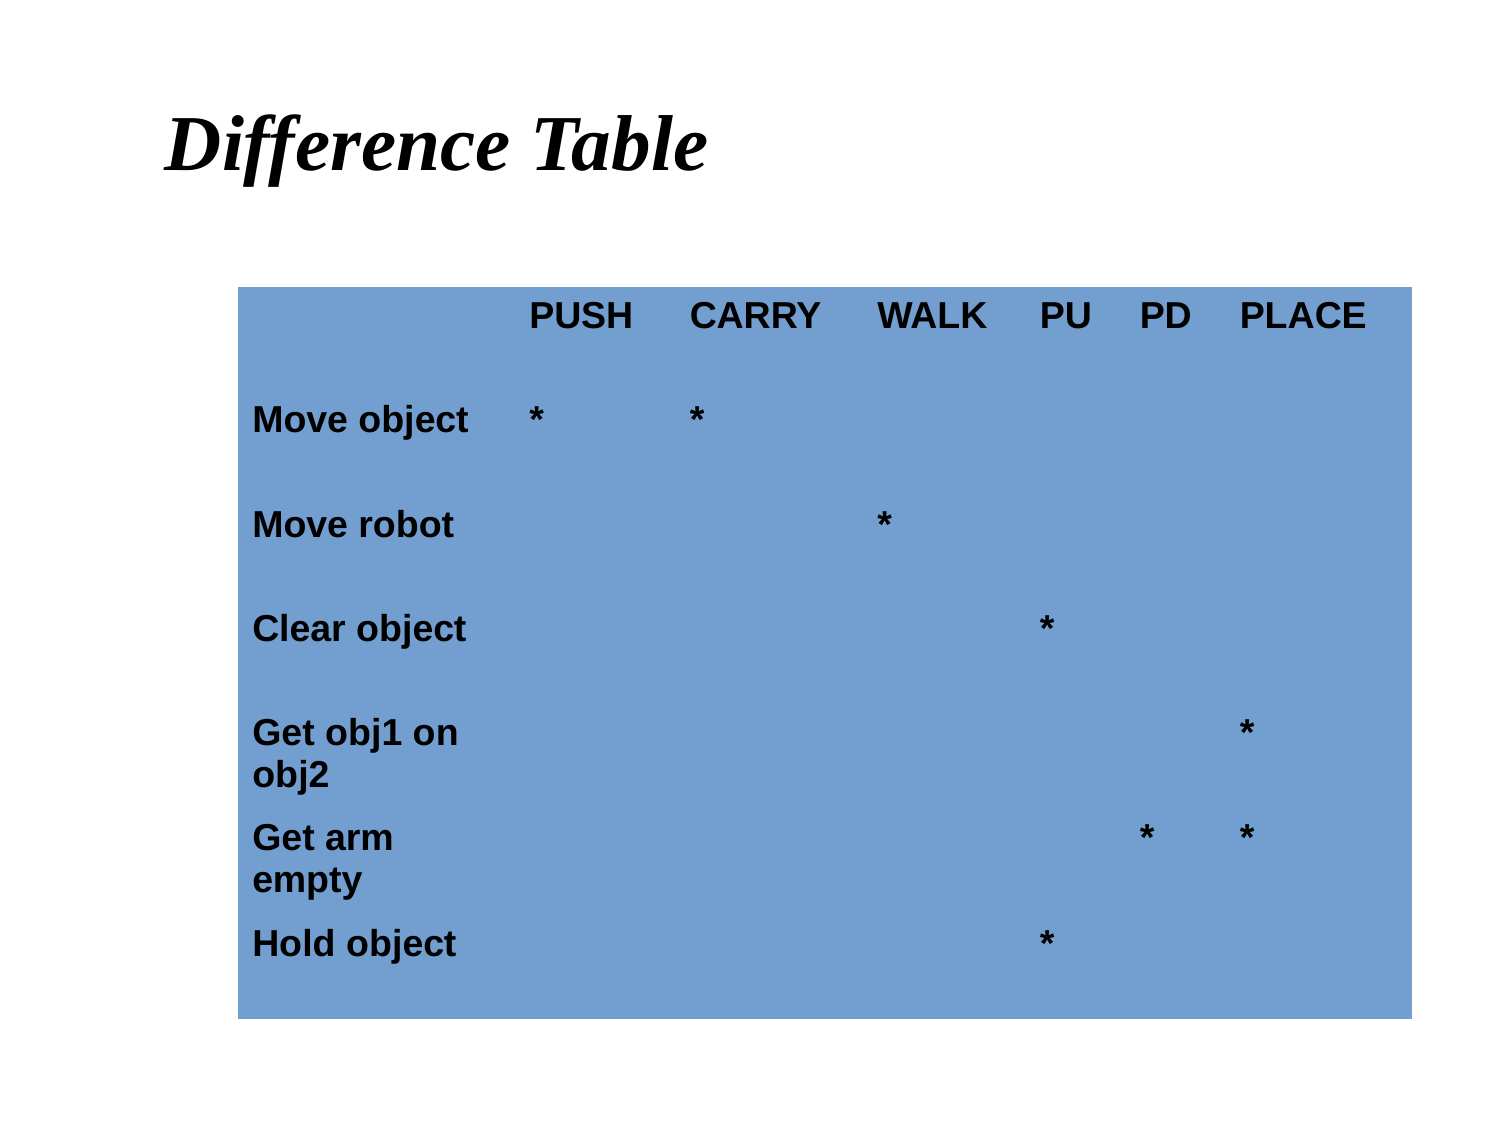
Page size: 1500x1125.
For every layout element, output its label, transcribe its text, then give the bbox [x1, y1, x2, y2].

table_cell [1225, 600, 1412, 704]
table_header [238, 287, 515, 391]
table_cell * [1225, 704, 1412, 809]
table_header PUSH [515, 287, 675, 391]
table_cell [675, 809, 863, 915]
table_cell [675, 704, 863, 809]
table_header WALK [863, 287, 1025, 391]
table_cell Move object [238, 391, 515, 496]
table_cell [1025, 391, 1125, 496]
table_cell [675, 496, 863, 600]
table_cell [1125, 915, 1225, 1019]
table_cell [515, 600, 675, 704]
table_cell [863, 600, 1025, 704]
table_cell Move robot [238, 496, 515, 600]
table_cell [863, 809, 1025, 915]
table_cell [1225, 391, 1412, 496]
table_cell [863, 391, 1025, 496]
table_cell Clear object [238, 600, 515, 704]
table_header PD [1125, 287, 1225, 391]
table_cell [515, 809, 675, 915]
table_cell [1125, 704, 1225, 809]
table_cell * [1025, 915, 1125, 1019]
table_cell [515, 704, 675, 809]
table_cell * [863, 496, 1025, 600]
table_cell [515, 915, 675, 1019]
text_box Difference Table [149, 45, 1425, 233]
table_cell * [1225, 809, 1412, 915]
table_cell [1125, 600, 1225, 704]
table_cell Hold object [238, 915, 515, 1019]
table_cell [1125, 496, 1225, 600]
table_cell [1225, 915, 1412, 1019]
table_cell [675, 600, 863, 704]
table_cell [675, 915, 863, 1019]
table_cell * [515, 391, 675, 496]
table_header PU [1025, 287, 1125, 391]
table_header PLACE [1225, 287, 1412, 391]
table_cell [1025, 704, 1125, 809]
table_cell [1225, 496, 1412, 600]
table_cell * [675, 391, 863, 496]
table_header CARRY [675, 287, 863, 391]
table_cell [863, 704, 1025, 809]
table_cell * [1125, 809, 1225, 915]
table_cell Get arm empty [238, 809, 515, 915]
table_cell [1025, 809, 1125, 915]
table_cell [1125, 391, 1225, 496]
table_cell Get obj1 on obj2 [238, 704, 515, 809]
table_cell [863, 915, 1025, 1019]
table_cell [1025, 496, 1125, 600]
table_cell [515, 496, 675, 600]
table_cell * [1025, 600, 1125, 704]
